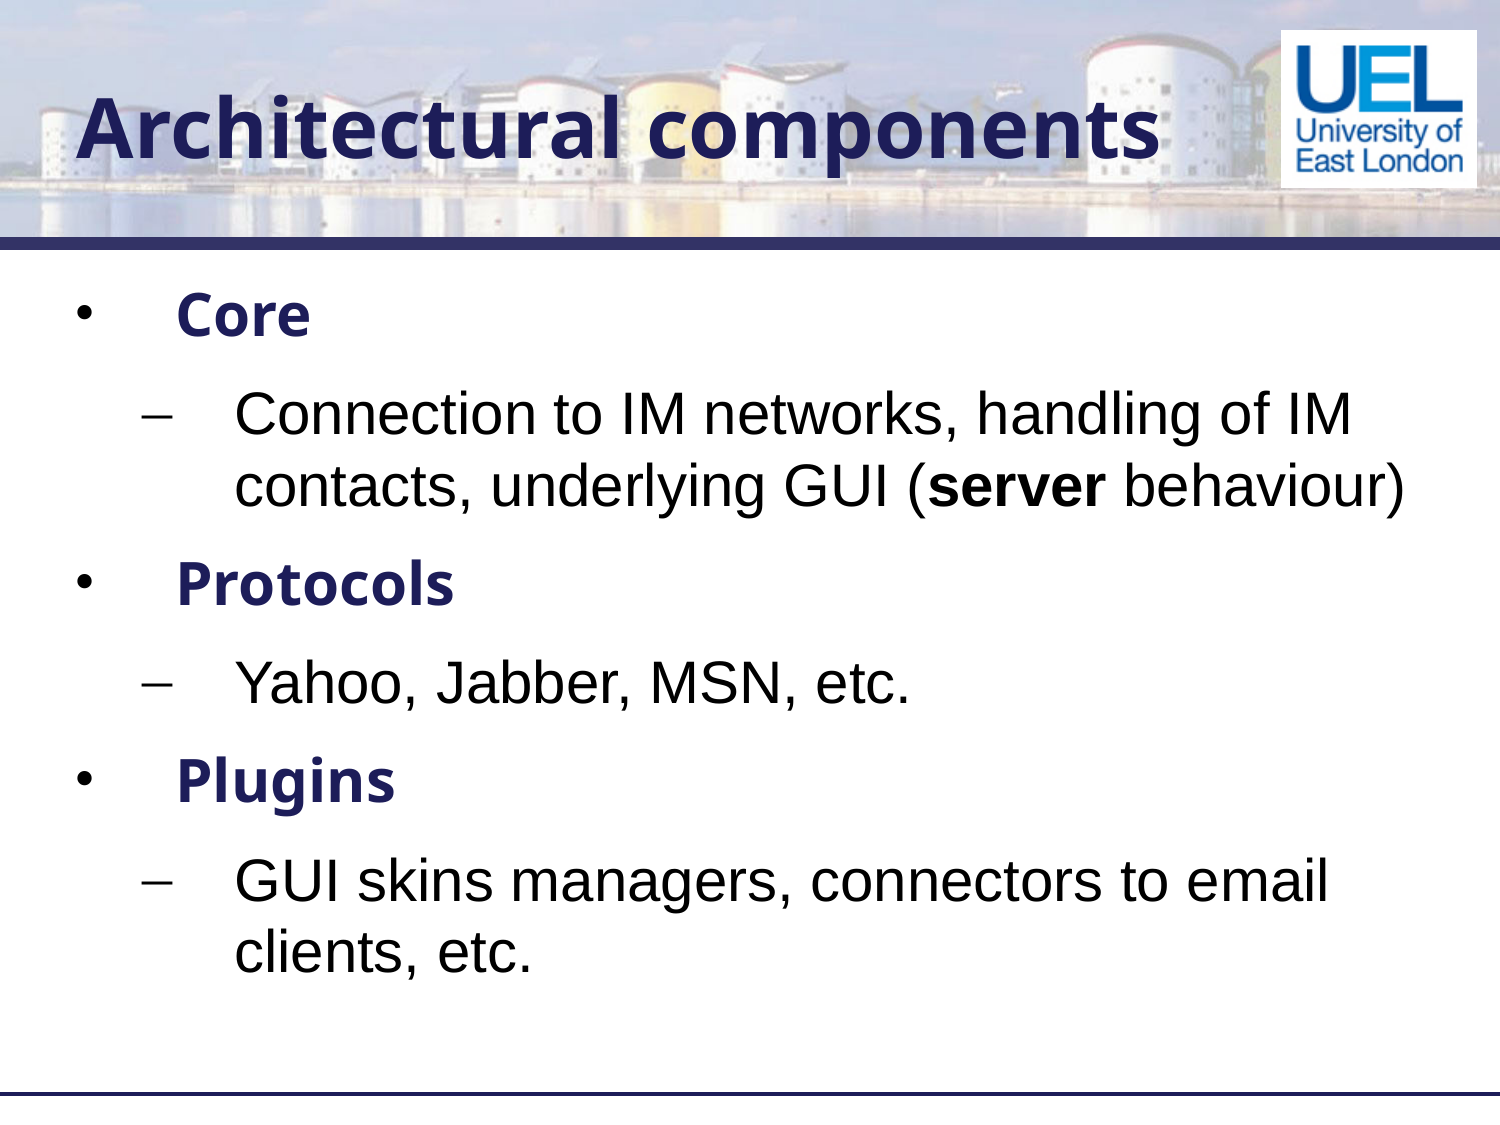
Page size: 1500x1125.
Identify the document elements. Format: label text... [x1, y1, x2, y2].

picture [0, 0, 1500, 237]
list Core Connection to IM networks, handling of IM contacts, underlying GUI (server behaviour) Protocols Yahoo, Jabber, MSN, etc. Plugins GUI skins managers, connectors to email clients, etc. [74, 263, 1424, 1006]
title Architectural components [76, 17, 1247, 234]
